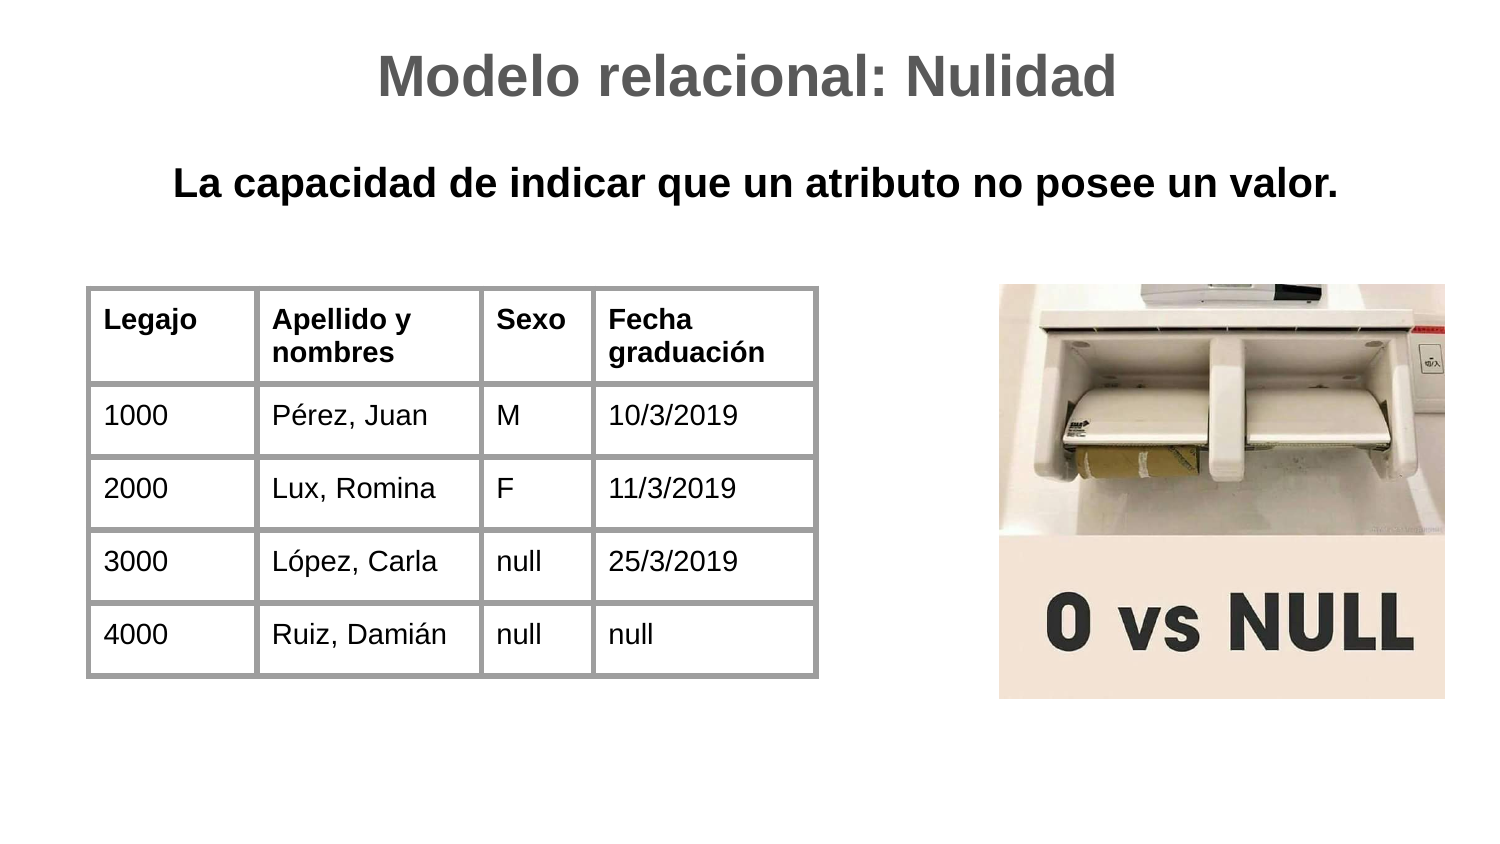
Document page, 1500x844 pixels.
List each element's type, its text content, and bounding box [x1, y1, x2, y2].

table_header Fecha graduación [596, 291, 813, 381]
table_cell null [484, 606, 591, 673]
table_cell null [596, 606, 813, 673]
table_cell López, Carla [260, 533, 479, 600]
subtitle Modelo relacional: Nulidad [30, 23, 1467, 154]
table_cell Lux, Romina [260, 460, 479, 527]
table_cell 11/3/2019 [596, 460, 813, 527]
table_header Legajo [91, 291, 254, 381]
table_cell 10/3/2019 [596, 387, 813, 454]
table_cell Pérez, Juan [260, 387, 479, 454]
text_box La capacidad de indicar que un atributo no posee un valor. [45, 141, 1467, 272]
picture [999, 284, 1445, 699]
table_cell M [484, 387, 591, 454]
table_cell 25/3/2019 [596, 533, 813, 600]
table_cell 4000 [91, 606, 254, 673]
table_cell F [484, 460, 591, 527]
table_cell null [484, 533, 591, 600]
table_header Sexo [484, 291, 591, 381]
table_cell Ruiz, Damián [260, 606, 479, 673]
table_header Apellido y nombres [260, 291, 479, 381]
table_cell 3000 [91, 533, 254, 600]
table_cell 2000 [91, 460, 254, 527]
table_cell 1000 [91, 387, 254, 454]
